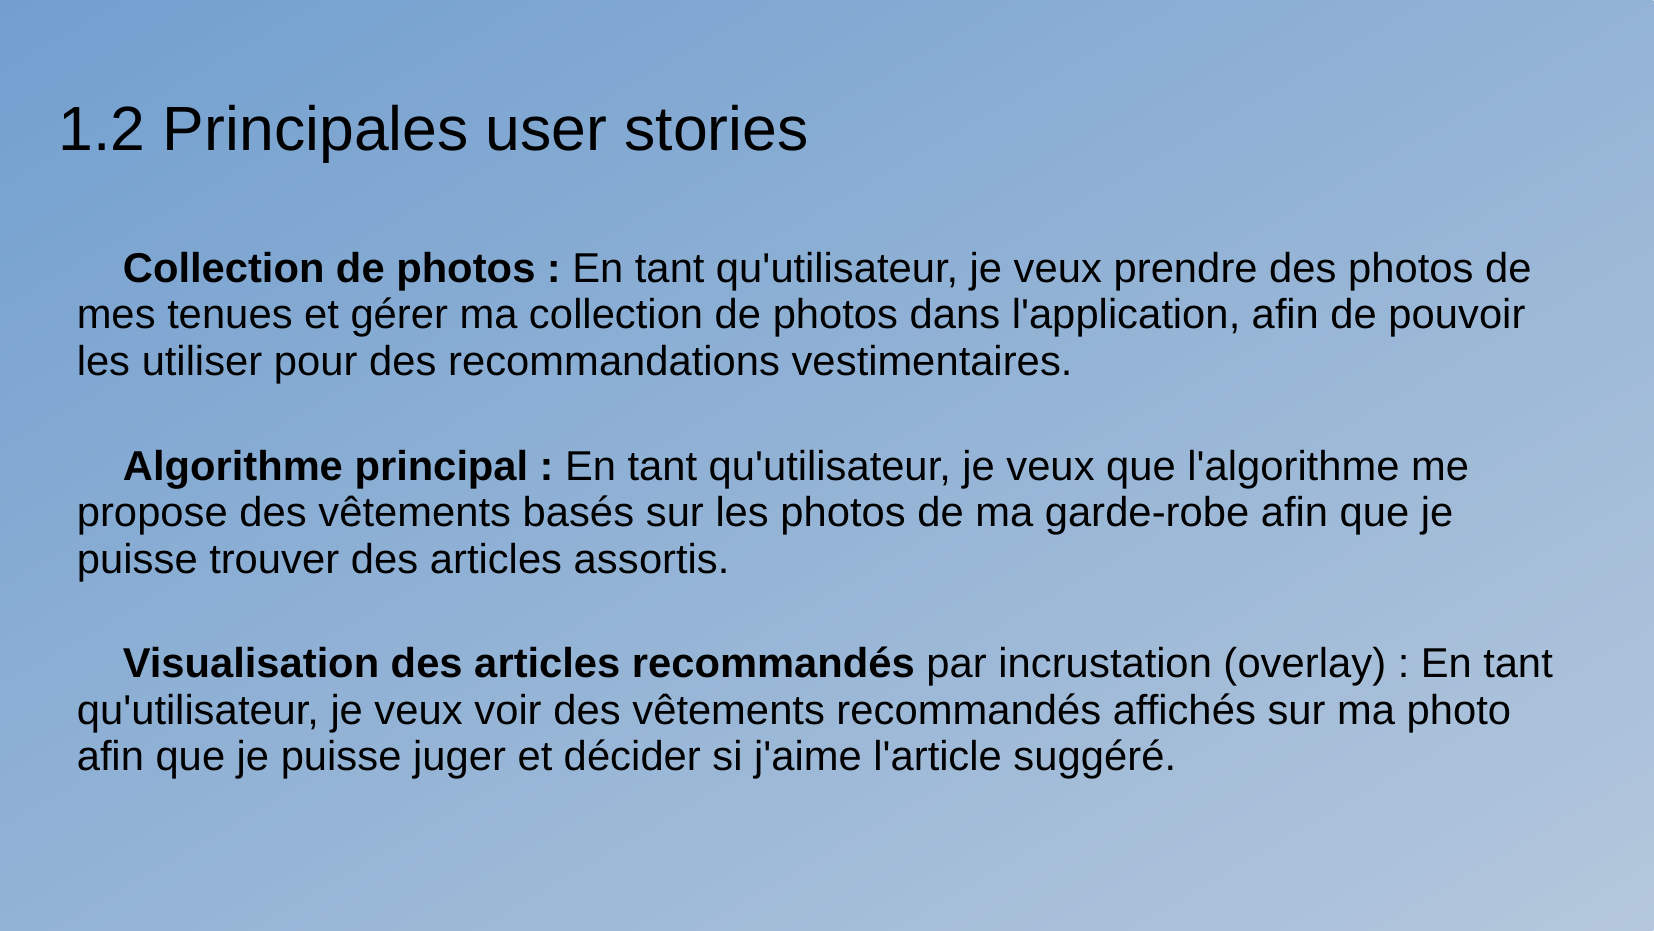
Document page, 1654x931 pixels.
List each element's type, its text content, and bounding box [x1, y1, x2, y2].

title 1.2 Principales user stories [59, 51, 1548, 207]
list Collection de photos : En tant qu'utilisateur, je veux prendre des photos de mes tenues et gérer ma collection de photos dans l'application, afin de pouvoir les utiliser pour des recommandations vestimentaires. Algorithme principal : En tant qu'utilisateur, je veux que l'algorithme me propose des vêtements basés sur les photos de ma garde-robe afin que je puisse trouver des articles assortis. Visualisation des articles recommandés par incrustation (overlay) : En tant qu'utilisateur, je veux voir des vêtements recommandés affichés sur ma photo afin que je puisse juger et décider si j'aime l'article suggéré. [76, 244, 1565, 886]
